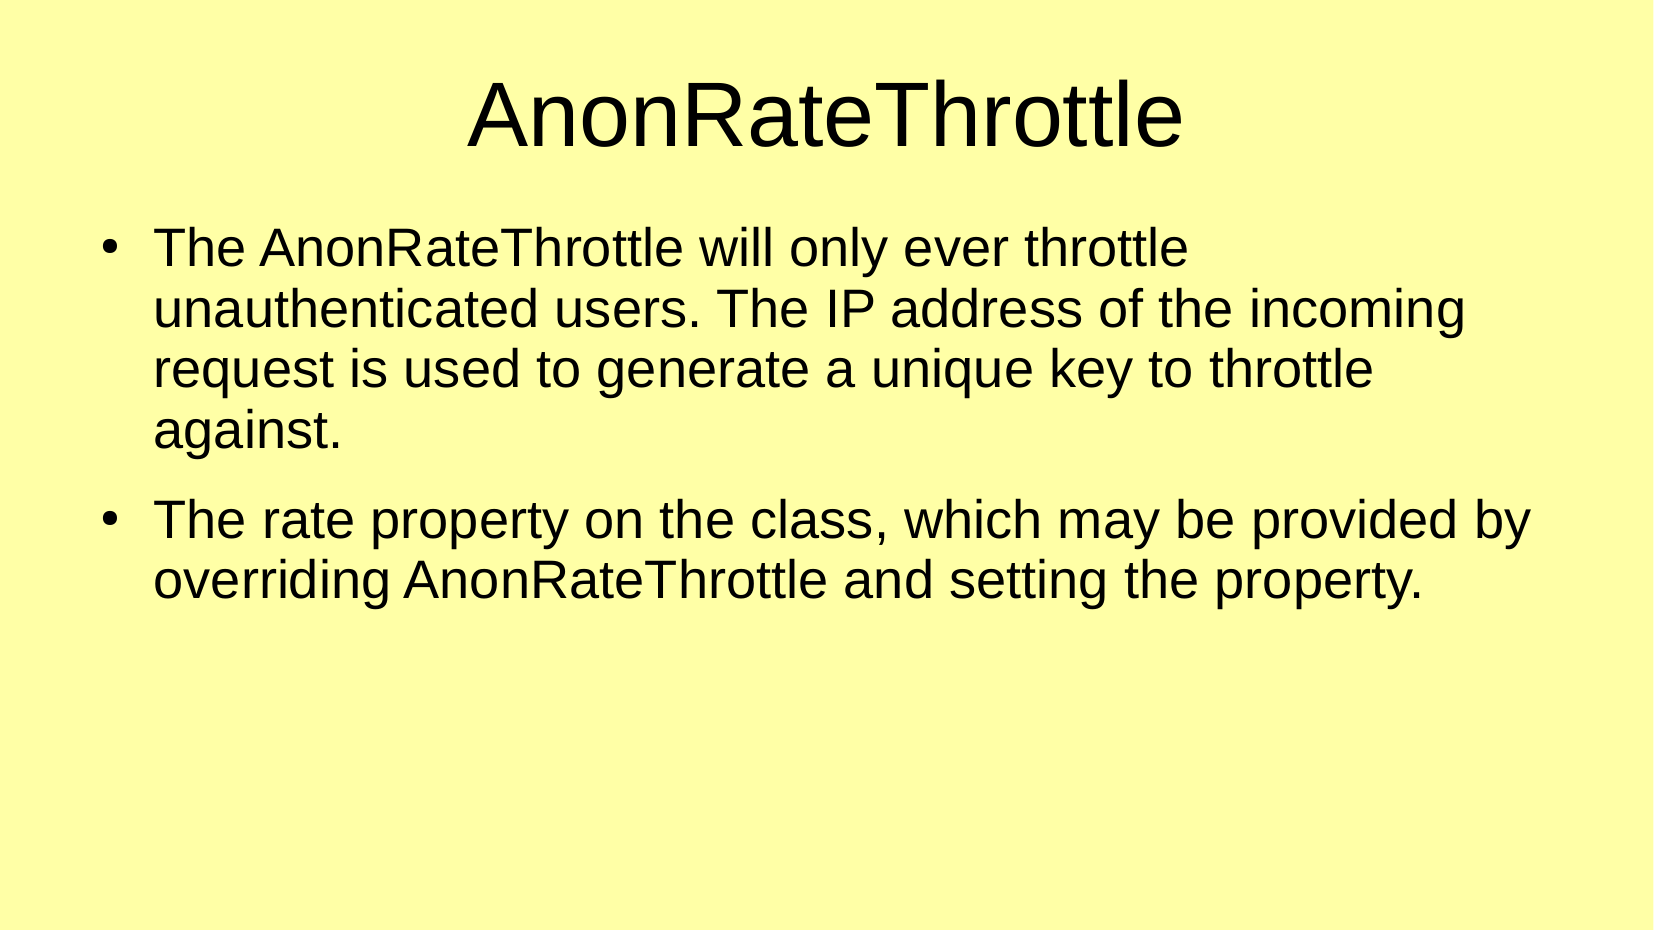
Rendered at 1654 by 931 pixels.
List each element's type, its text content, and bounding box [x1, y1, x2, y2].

list The AnonRateThrottle will only ever throttle unauthenticated users. The IP address of the incoming request is used to generate a unique key to throttle against. The rate property on the class, which may be provided by overriding AnonRateThrottle and setting the property. [82, 217, 1571, 758]
title AnonRateThrottle [82, 37, 1571, 193]
